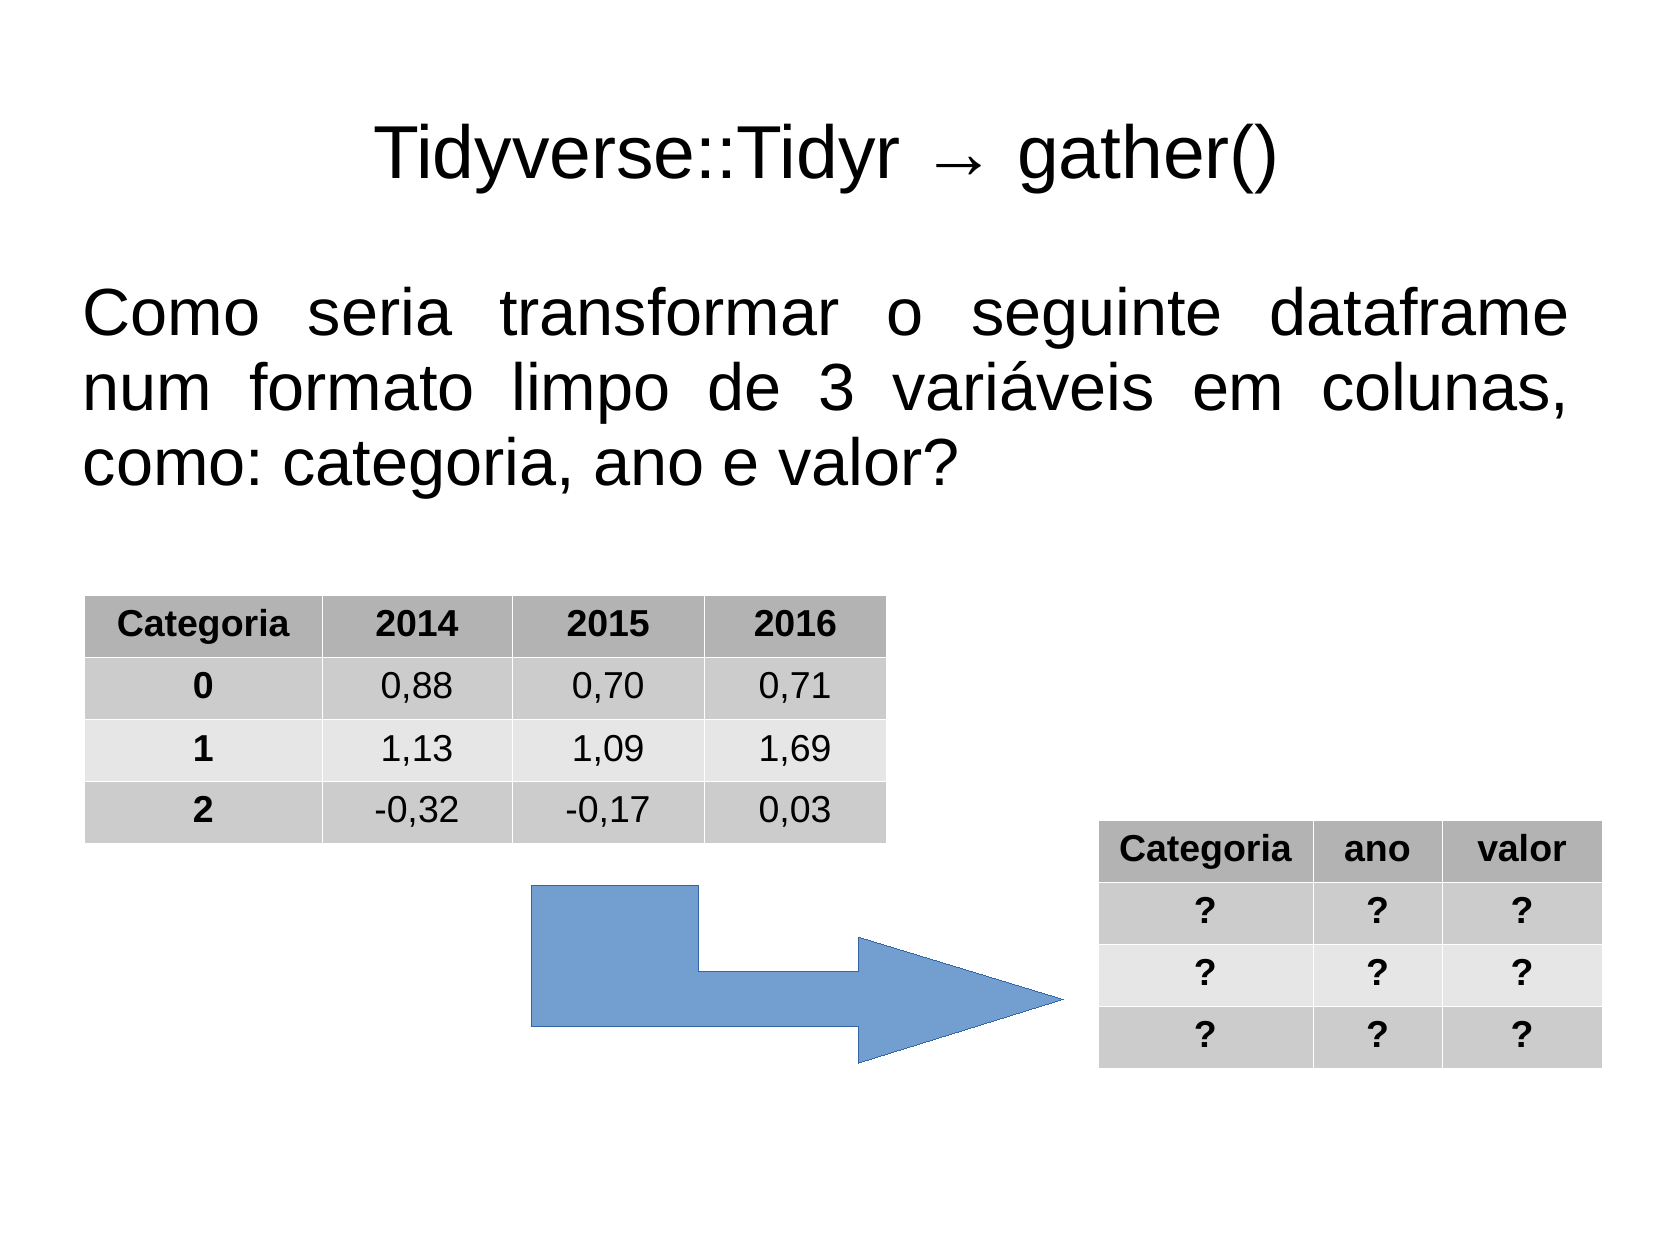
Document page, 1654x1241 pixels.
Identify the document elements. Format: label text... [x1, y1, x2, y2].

table_header ano [1314, 821, 1442, 882]
table_cell 2 [85, 782, 322, 843]
title Tidyverse::Tidyr → gather() [82, 49, 1571, 257]
table_cell ? [1443, 883, 1602, 944]
table_cell 0 [85, 658, 322, 719]
table_cell ? [1314, 1007, 1442, 1068]
table_cell ? [1099, 1007, 1313, 1068]
table_cell ? [1443, 945, 1602, 1006]
table_header Categoria [85, 596, 322, 657]
table_cell ? [1314, 945, 1442, 1006]
table_header Categoria [1099, 821, 1313, 882]
table_cell ? [1314, 883, 1442, 944]
table_cell 0,70 [513, 658, 704, 719]
table_header 2014 [323, 596, 512, 657]
table_cell -0,17 [513, 782, 704, 843]
text_box [531, 885, 1064, 1064]
table_cell -0,32 [323, 782, 512, 843]
table_cell ? [1443, 1007, 1602, 1068]
table_cell 1,13 [323, 720, 512, 781]
table_cell 1 [85, 720, 322, 781]
table_cell 1,69 [705, 720, 886, 781]
table_cell 1,09 [513, 720, 704, 781]
table_cell ? [1099, 883, 1313, 944]
table_header valor [1443, 821, 1602, 882]
table_cell 0,88 [323, 658, 512, 719]
table_cell 0,03 [705, 782, 886, 843]
table_cell ? [1099, 945, 1313, 1006]
table_header 2016 [705, 596, 886, 657]
table_cell 0,71 [705, 658, 886, 719]
table_header 2015 [513, 596, 704, 657]
subtitle Como seria transformar o seguinte dataframe num formato limpo de 3 variáveis em colunas, como: categoria, ano e valor? [82, 275, 1571, 500]
